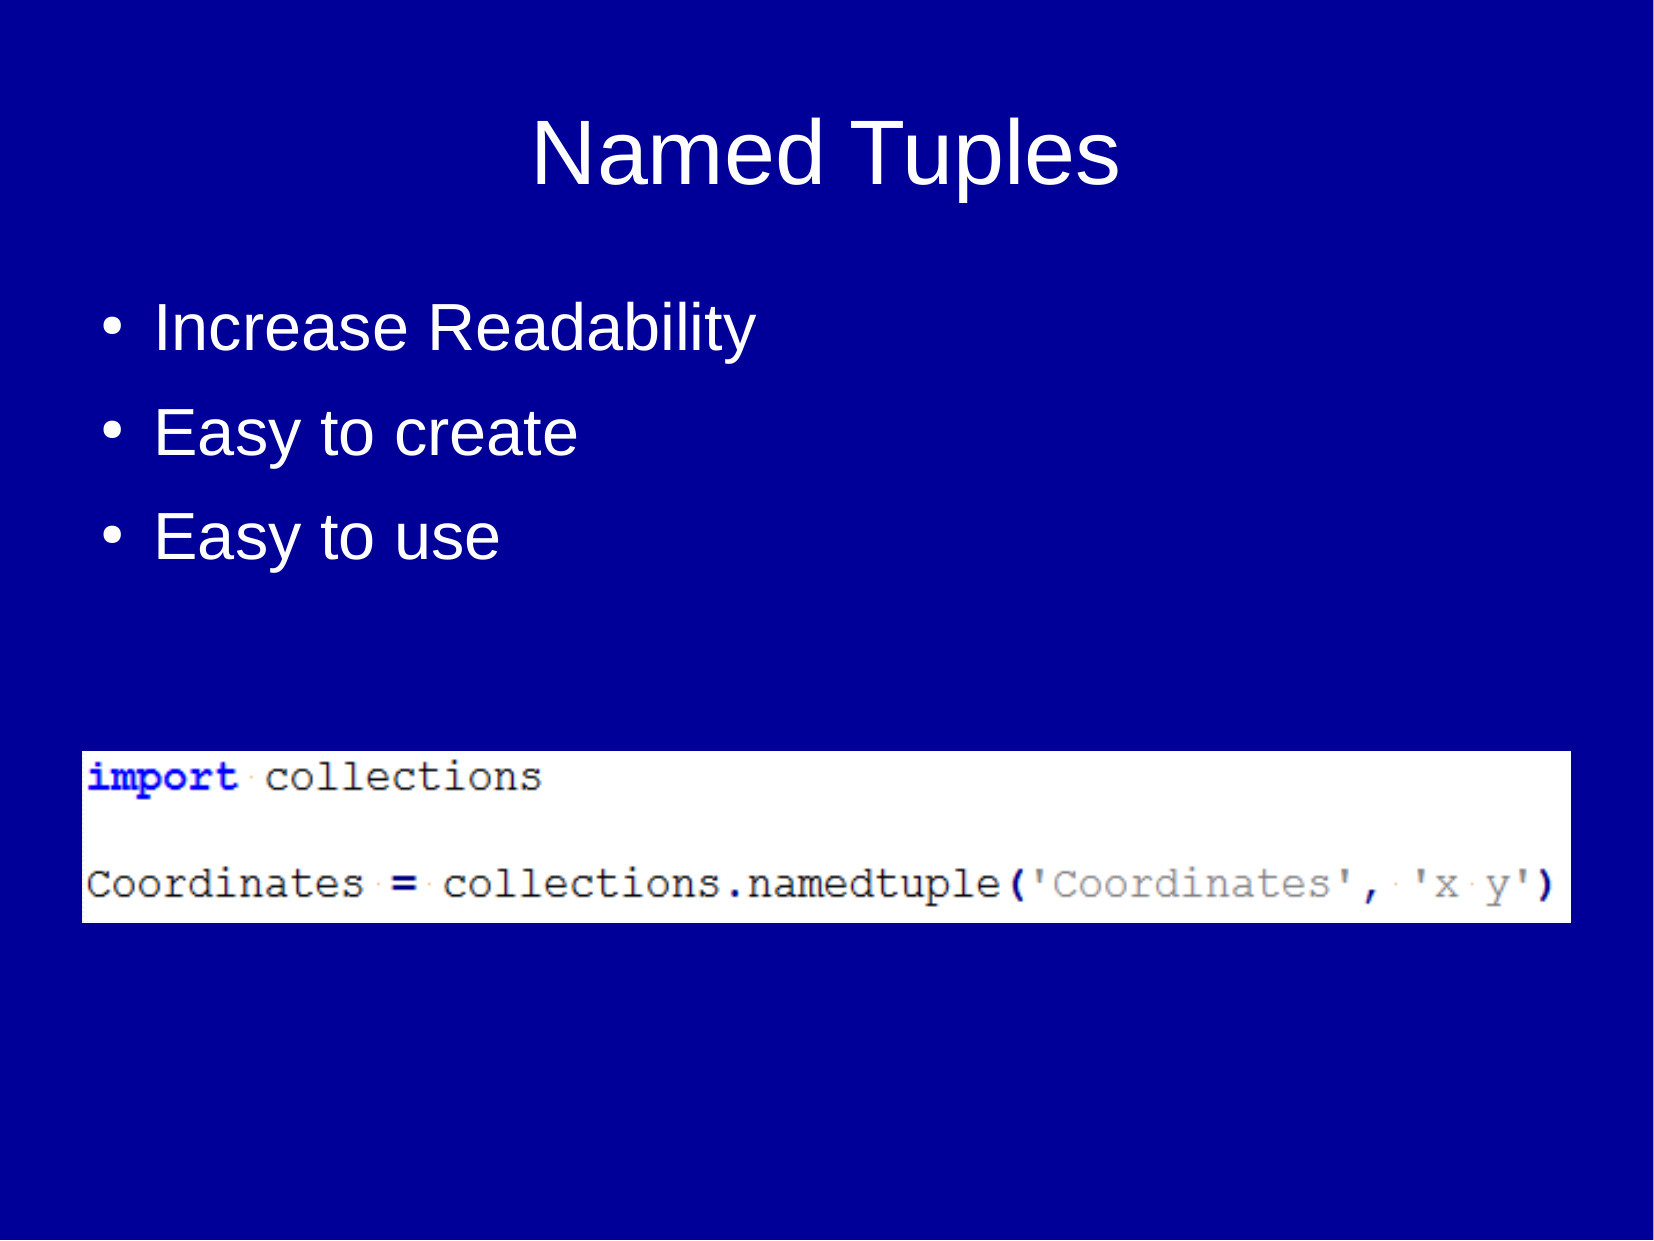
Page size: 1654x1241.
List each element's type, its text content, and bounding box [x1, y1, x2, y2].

picture [82, 751, 1571, 923]
title Named Tuples [82, 49, 1571, 257]
list Increase Readability Easy to create Easy to use [82, 290, 1571, 634]
